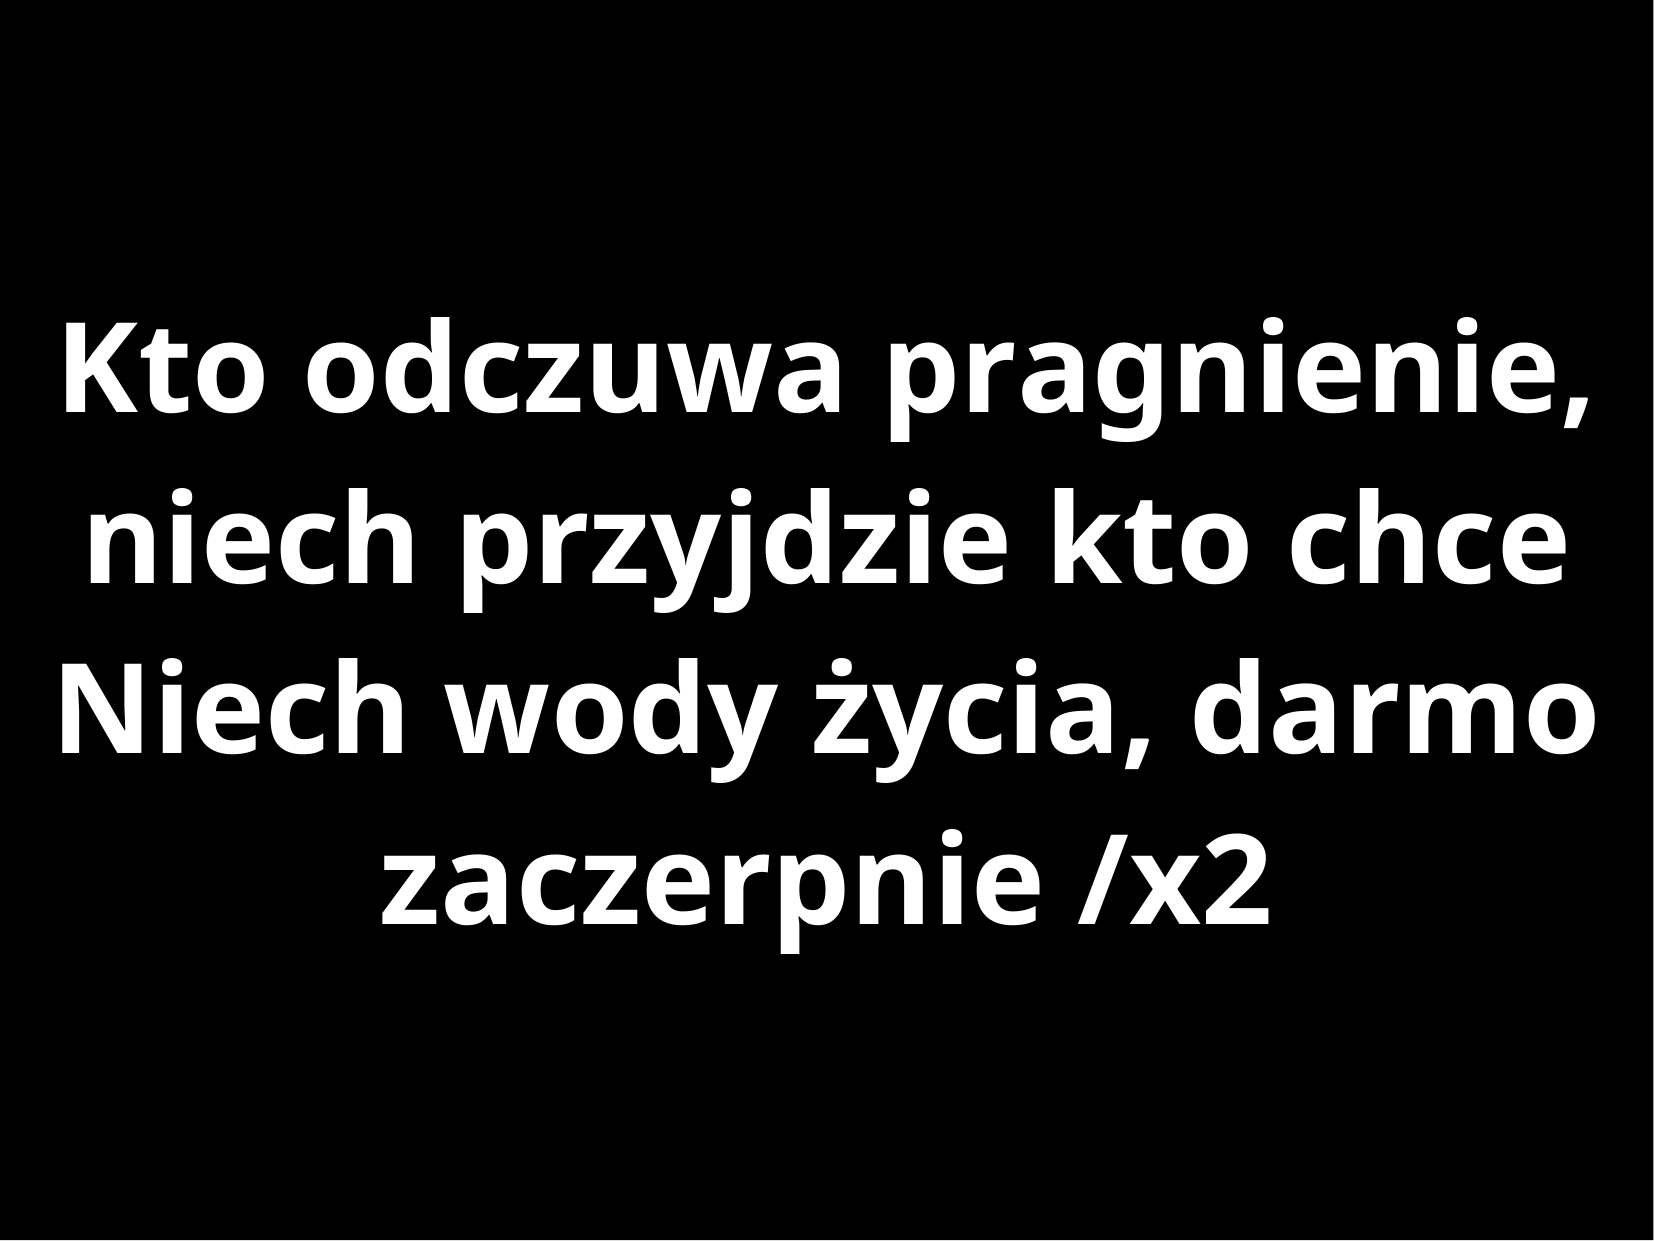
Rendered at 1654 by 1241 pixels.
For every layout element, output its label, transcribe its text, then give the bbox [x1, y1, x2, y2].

title Kto odczuwa pragnienie, niech przyjdzie kto chce Niech wody życia, darmo zaczerpnie /x2 [0, 0, 1654, 1241]
